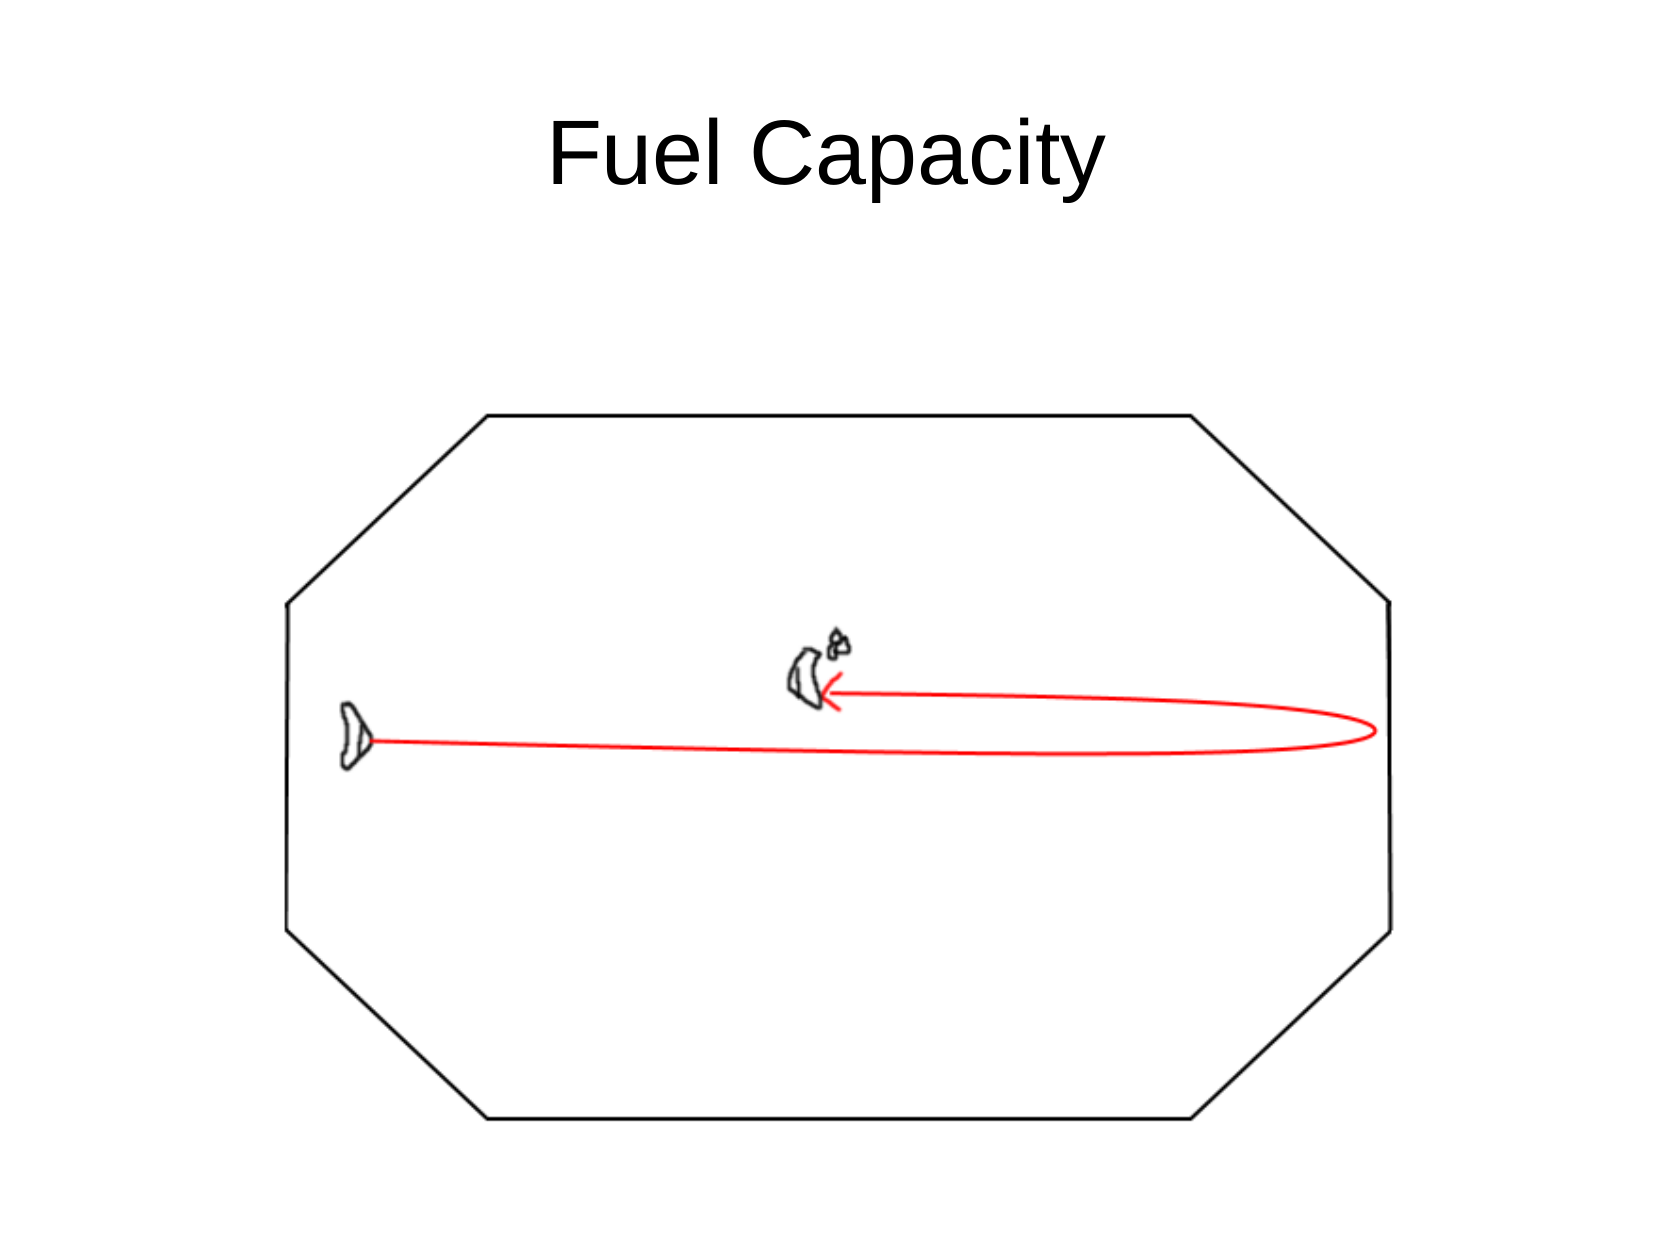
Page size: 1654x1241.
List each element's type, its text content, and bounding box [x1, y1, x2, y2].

title Fuel Capacity [82, 49, 1571, 257]
picture [93, 207, 1601, 1241]
